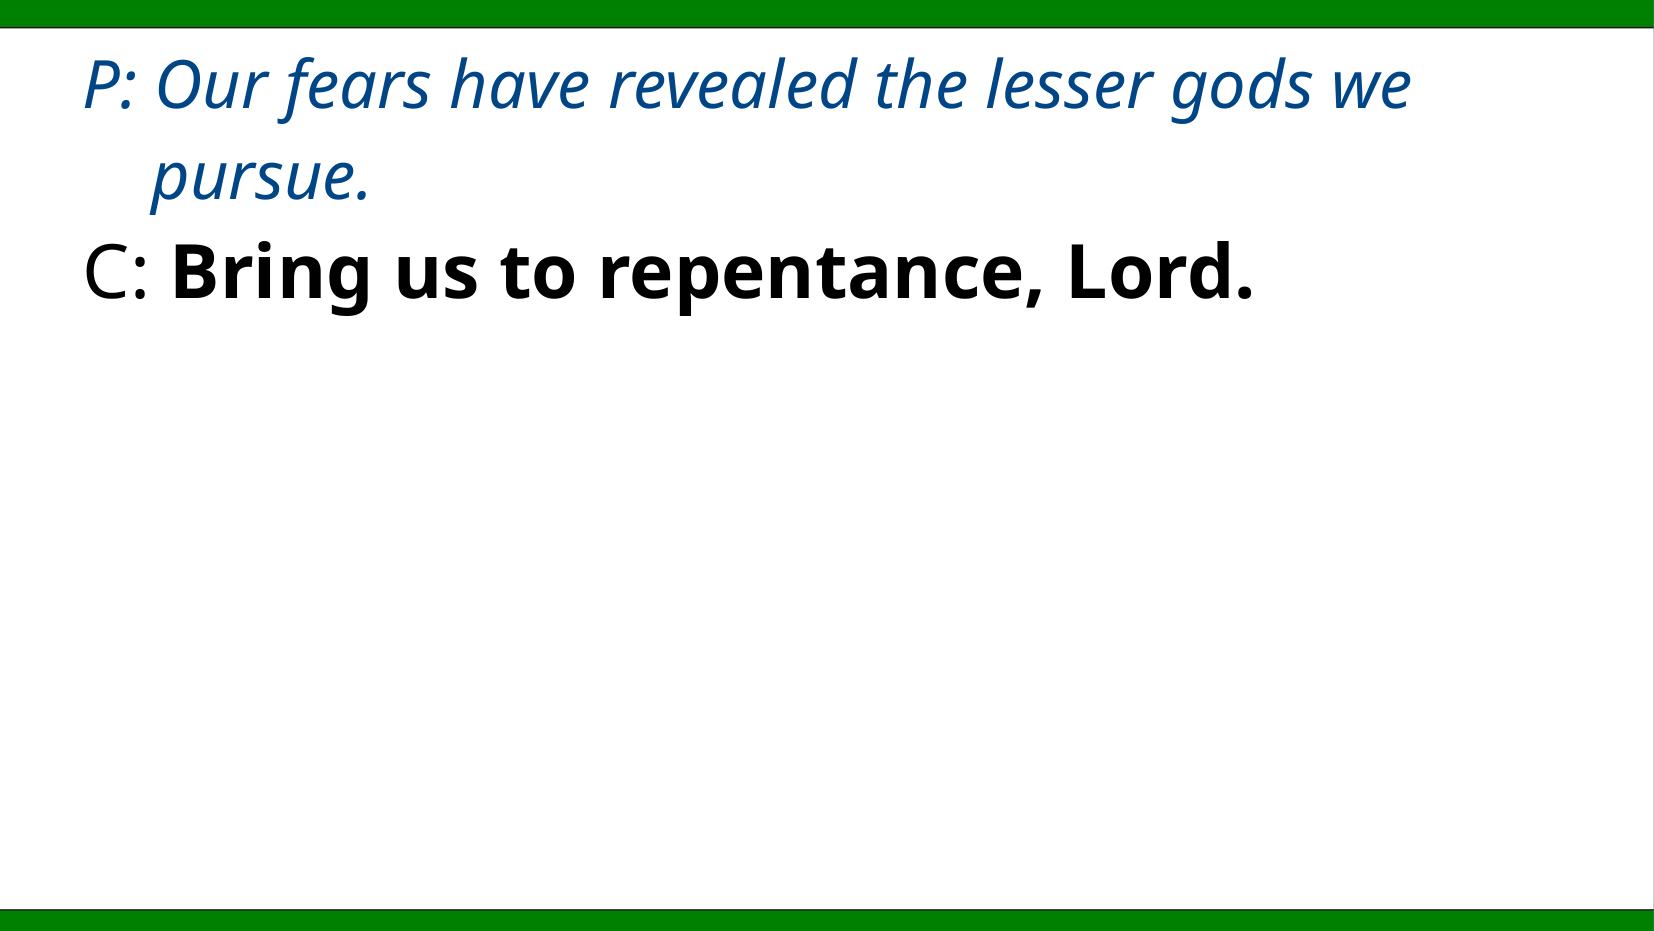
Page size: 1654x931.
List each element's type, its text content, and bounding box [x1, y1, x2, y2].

title P: Our fears have revealed the lesser gods we pursue. C: Bring us to repentance, Lord. [82, 37, 1571, 315]
picture [0, 0, 1654, 931]
